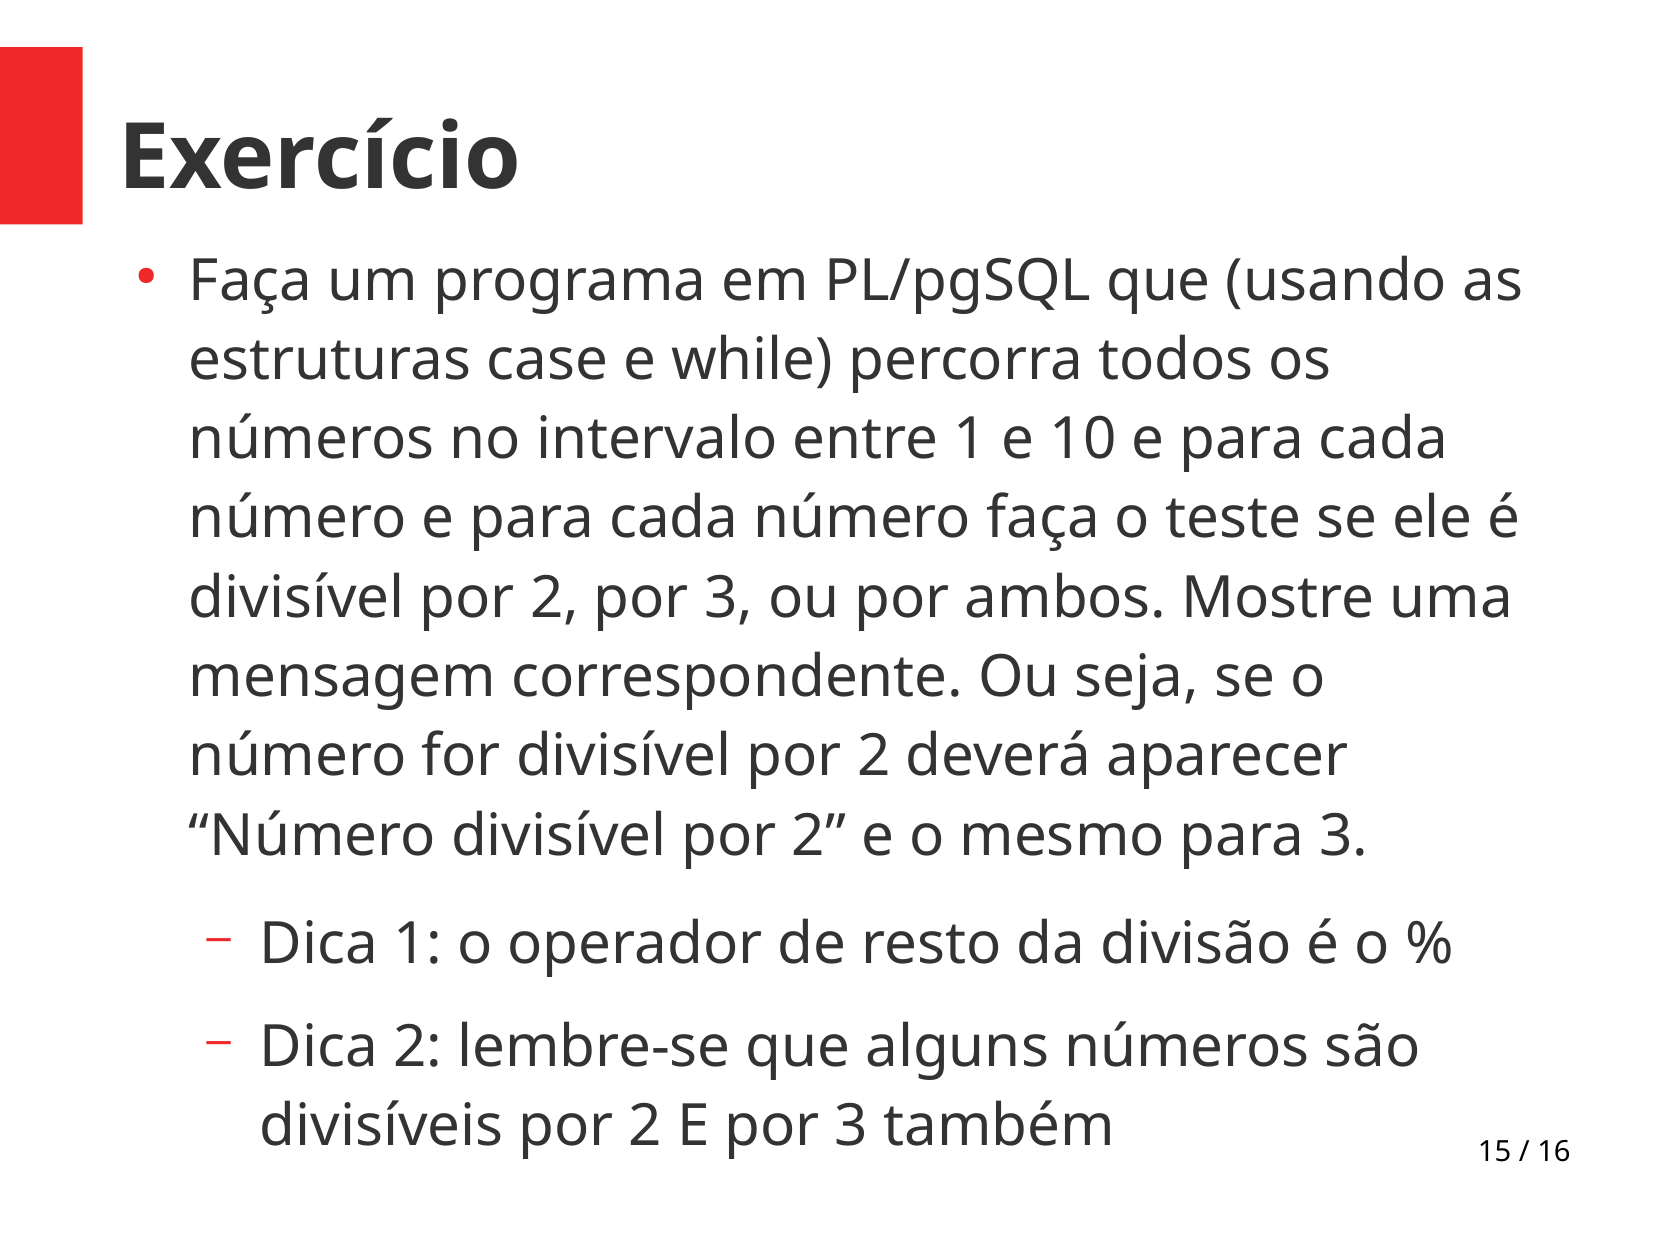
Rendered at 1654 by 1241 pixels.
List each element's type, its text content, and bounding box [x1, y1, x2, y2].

title Exercício [118, 49, 1571, 257]
list Faça um programa em PL/pgSQL que (usando as estruturas case e while) percorra todos os números no intervalo entre 1 e 10 e para cada número e para cada número faça o teste se ele é divisível por 2, por 3, ou por ambos. Mostre uma mensagem correspondente. Ou seja, se o número for divisível por 2 deverá aparecer “Número divisível por 2” e o mesmo para 3. Dica 1: o operador de resto da divisão é o % Dica 2: lembre-se que alguns números são divisíveis por 2 E por 3 também [118, 237, 1536, 958]
